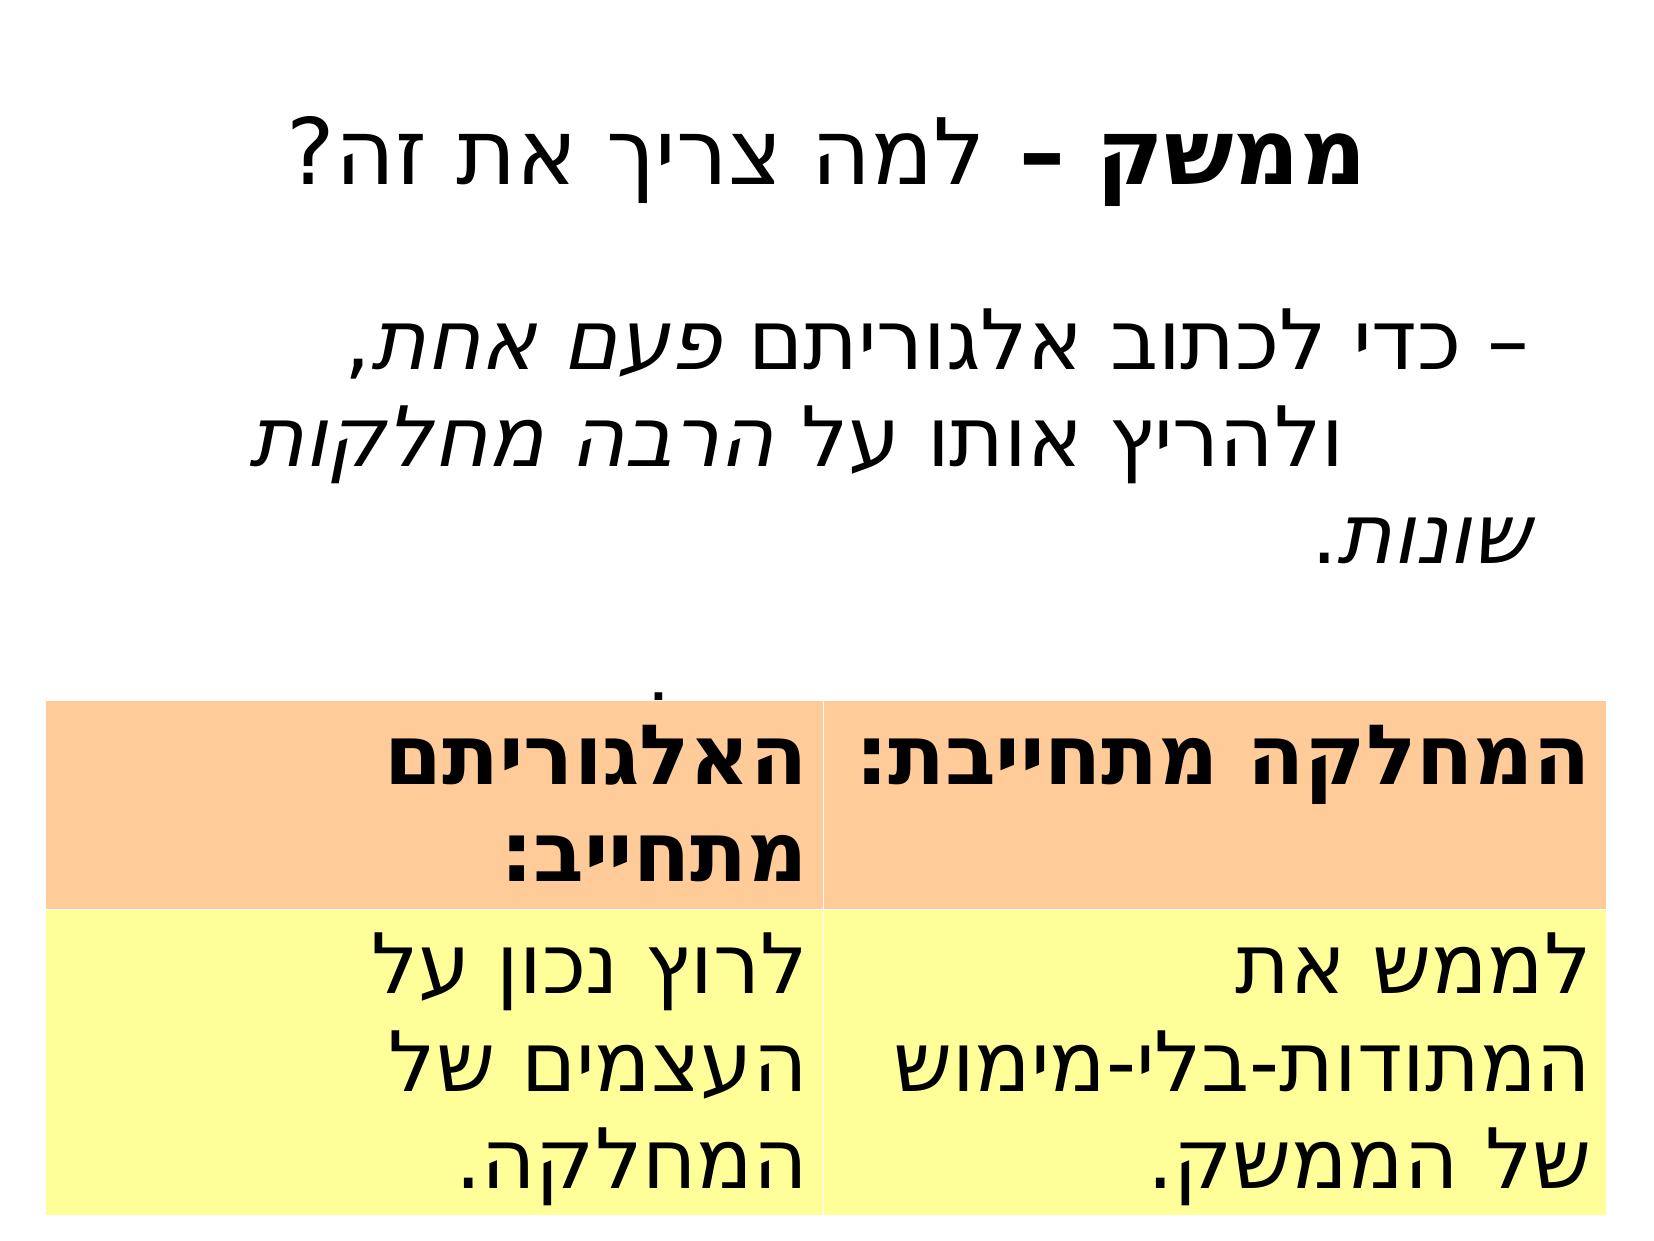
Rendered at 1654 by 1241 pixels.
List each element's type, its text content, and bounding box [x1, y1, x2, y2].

table_header המחלקה מתחייבת: [824, 701, 1606, 909]
title ממשק – למה צריך את זה? [82, 49, 1571, 257]
table_header האלגוריתם מתחייב: [46, 701, 823, 909]
text_box – כדי לכתוב אלגוריתם פעם אחת, ולהריץ אותו על הרבה מחלקות שונות. ממשק הוא חוזה בין מחלקה לאלגוריתם: [105, 285, 1546, 669]
table_cell לרוץ נכון על העצמים של המחלקה. [46, 910, 823, 1215]
table_cell לממש את המתודות-בלי-מימוש של הממשק. [824, 910, 1606, 1215]
